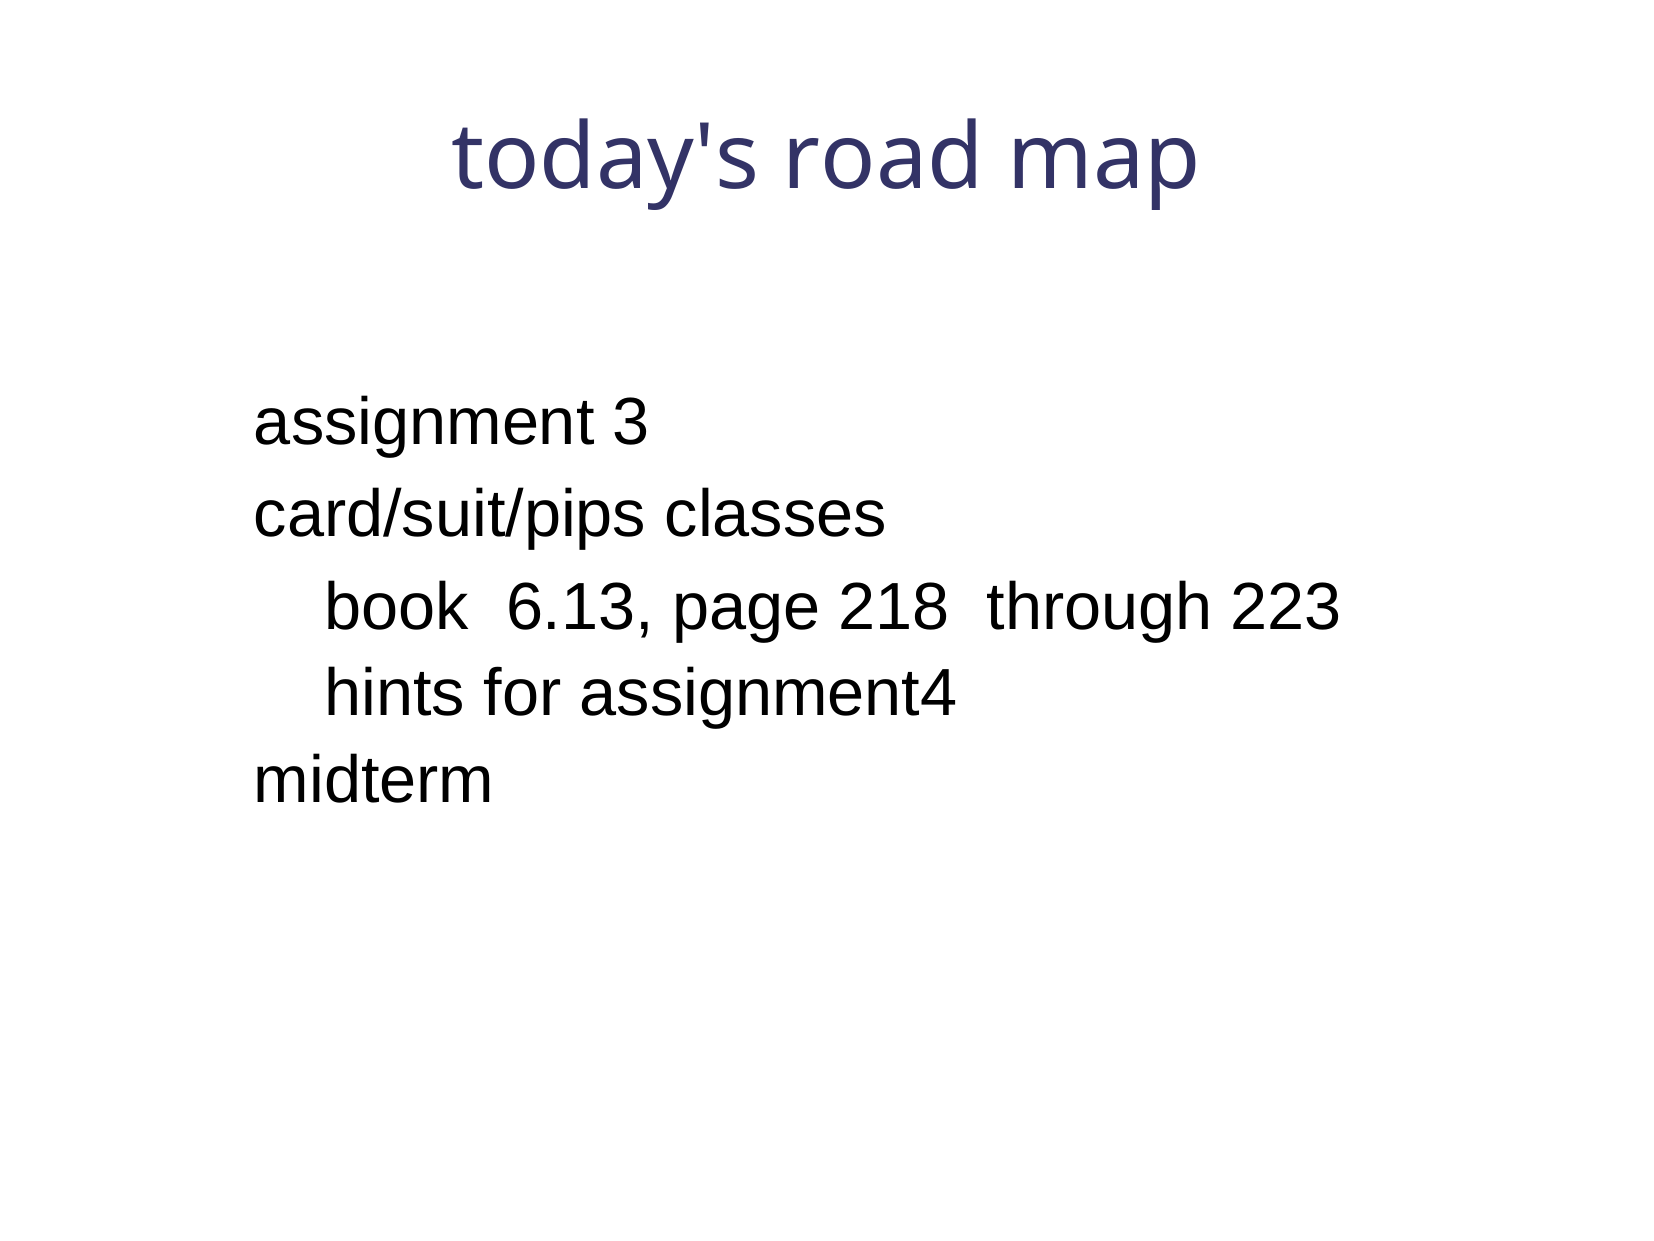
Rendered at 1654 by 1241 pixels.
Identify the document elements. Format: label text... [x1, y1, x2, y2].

title today's road map [82, 49, 1571, 257]
list assignment 3 card/suit/pips classes book 6.13, page 218 through 223 hints for assignment4 midterm [76, 383, 1565, 1039]
